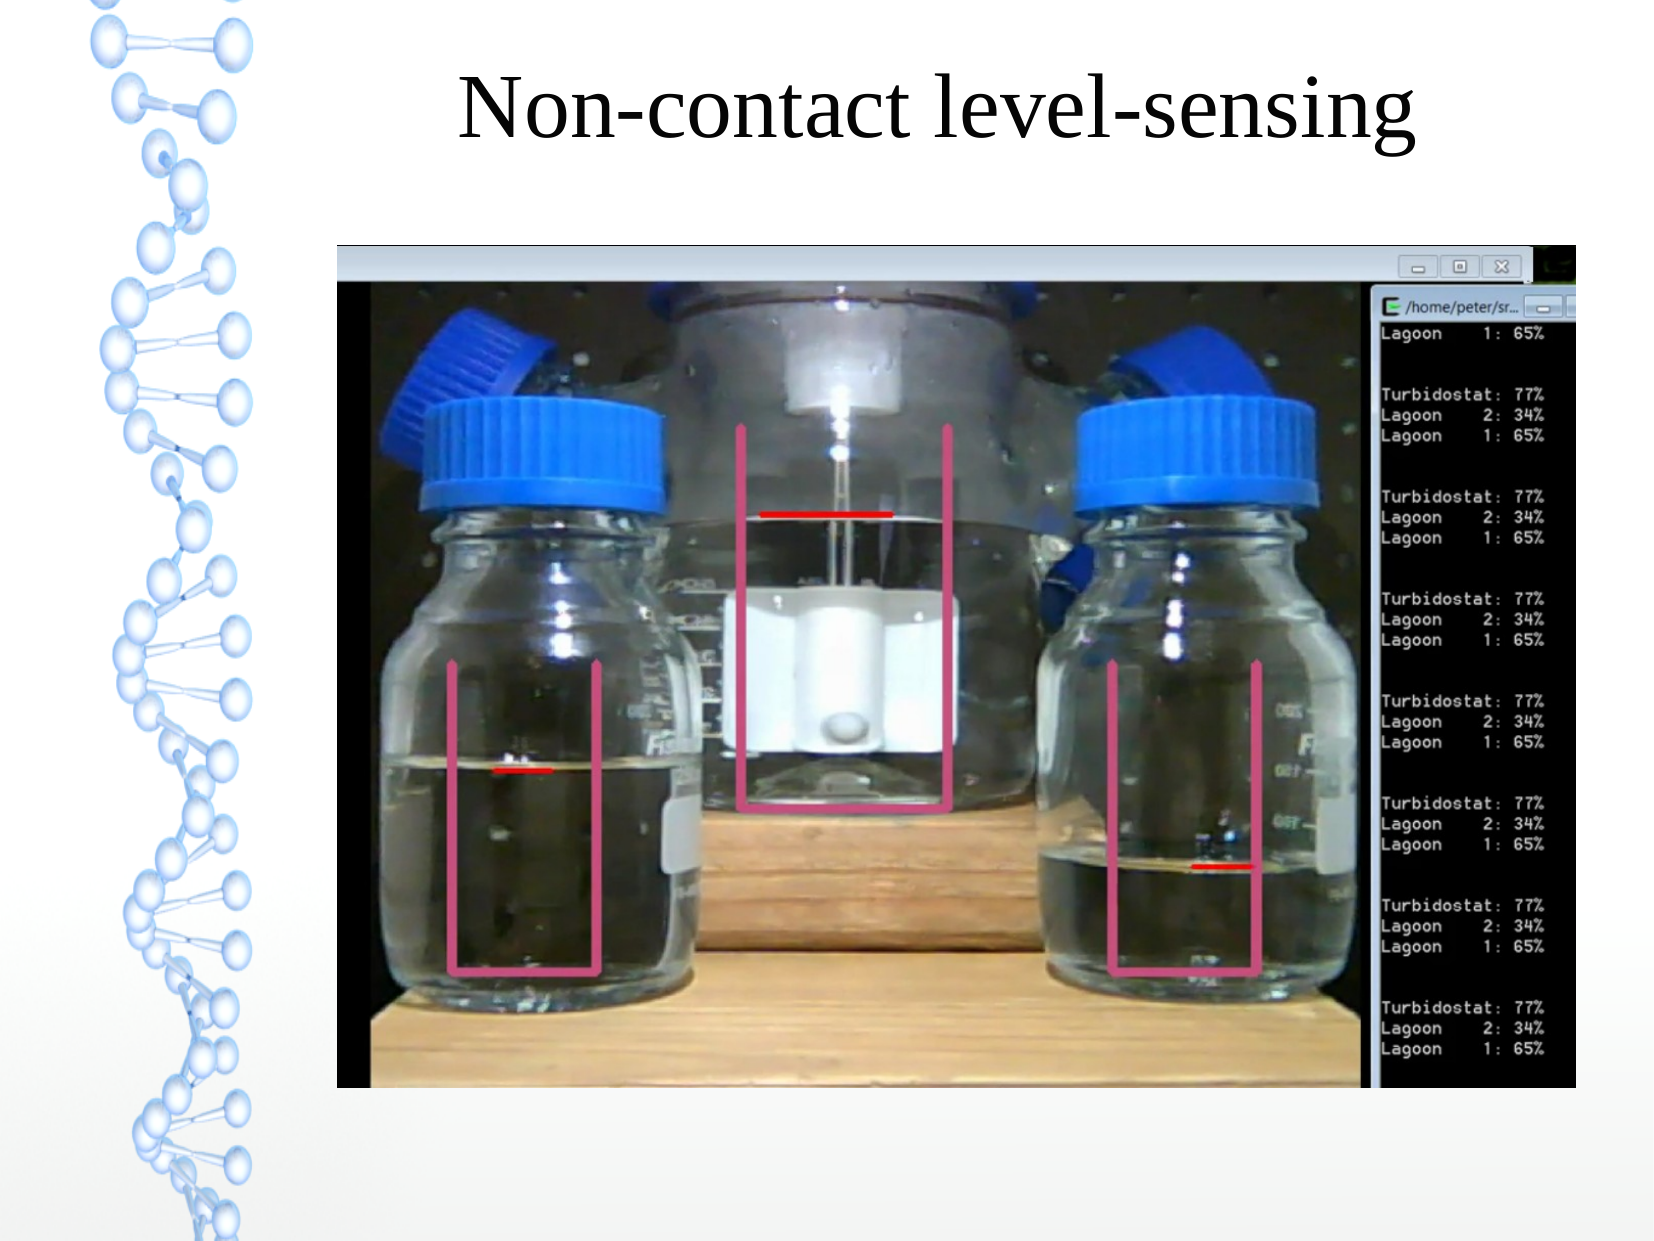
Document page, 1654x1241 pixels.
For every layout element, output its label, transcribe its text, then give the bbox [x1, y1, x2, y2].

title Non-contact level-sensing [274, 20, 1604, 188]
picture [0, 0, 1654, 1241]
